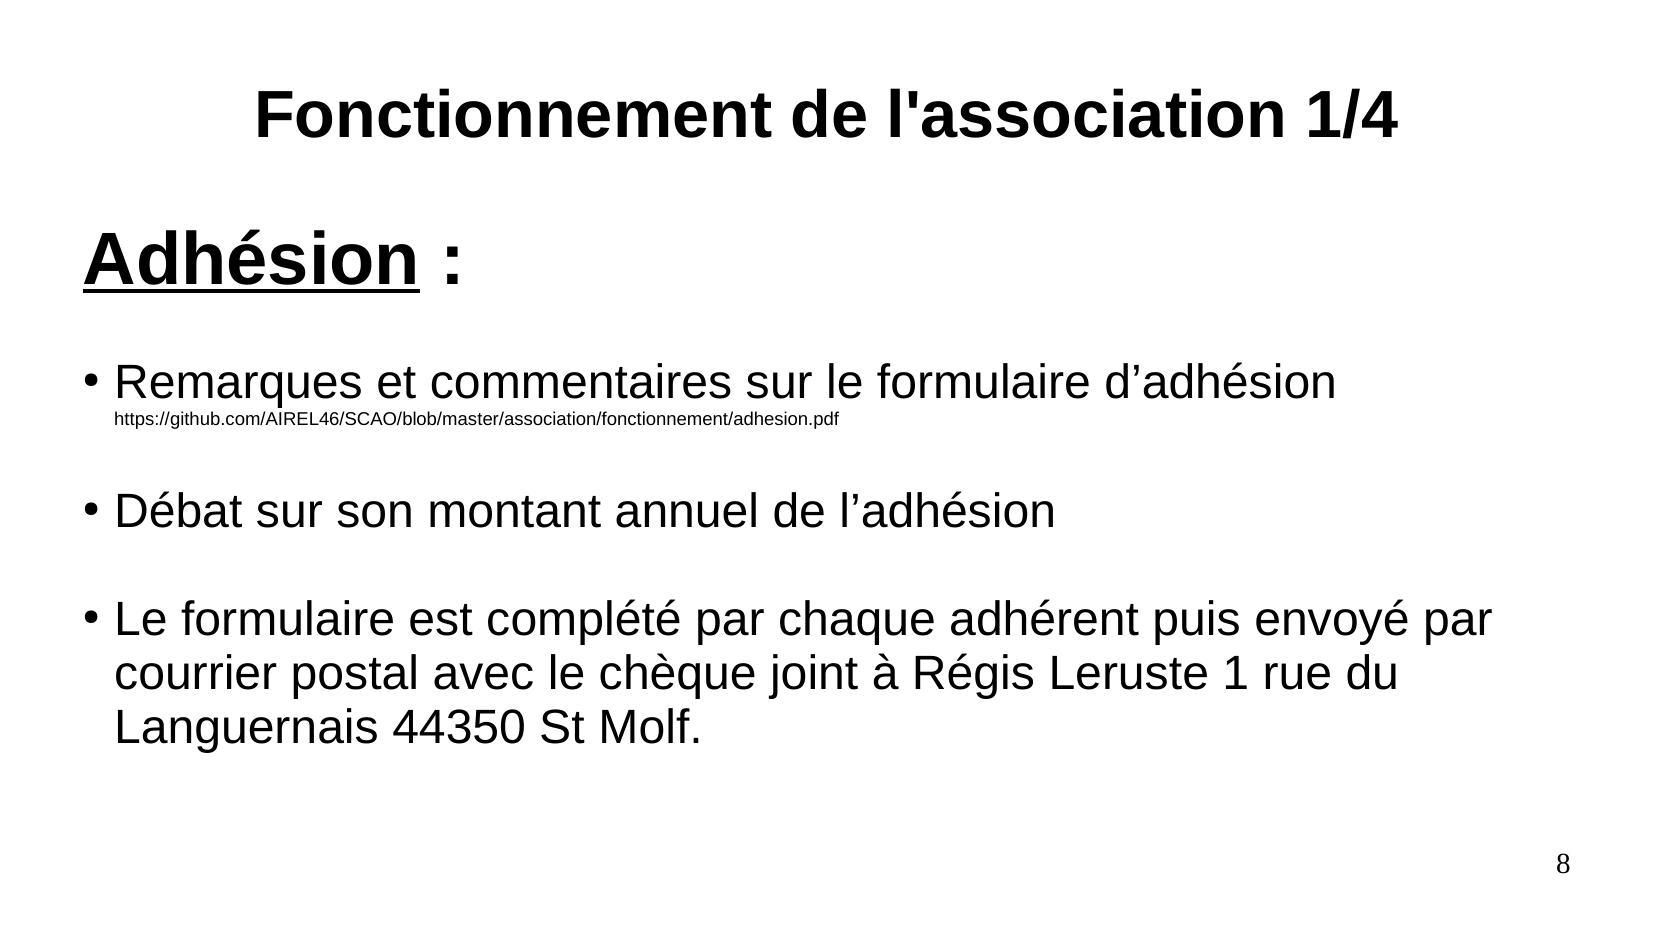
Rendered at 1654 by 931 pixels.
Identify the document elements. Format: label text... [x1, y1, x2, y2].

list Adhésion : Remarques et commentaires sur le formulaire d’adhésion https://github.com/AIREL46/SCAO/blob/master/association/fonctionnement/adhesion.pdf Débat sur son montant annuel de l’adhésion Le formulaire est complété par chaque adhérent puis envoyé par courrier postal avec le chèque joint à Régis Leruste 1 rue du Languernais 44350 St Molf. [82, 217, 1571, 758]
title Fonctionnement de l'association 1/4 [82, 37, 1571, 193]
